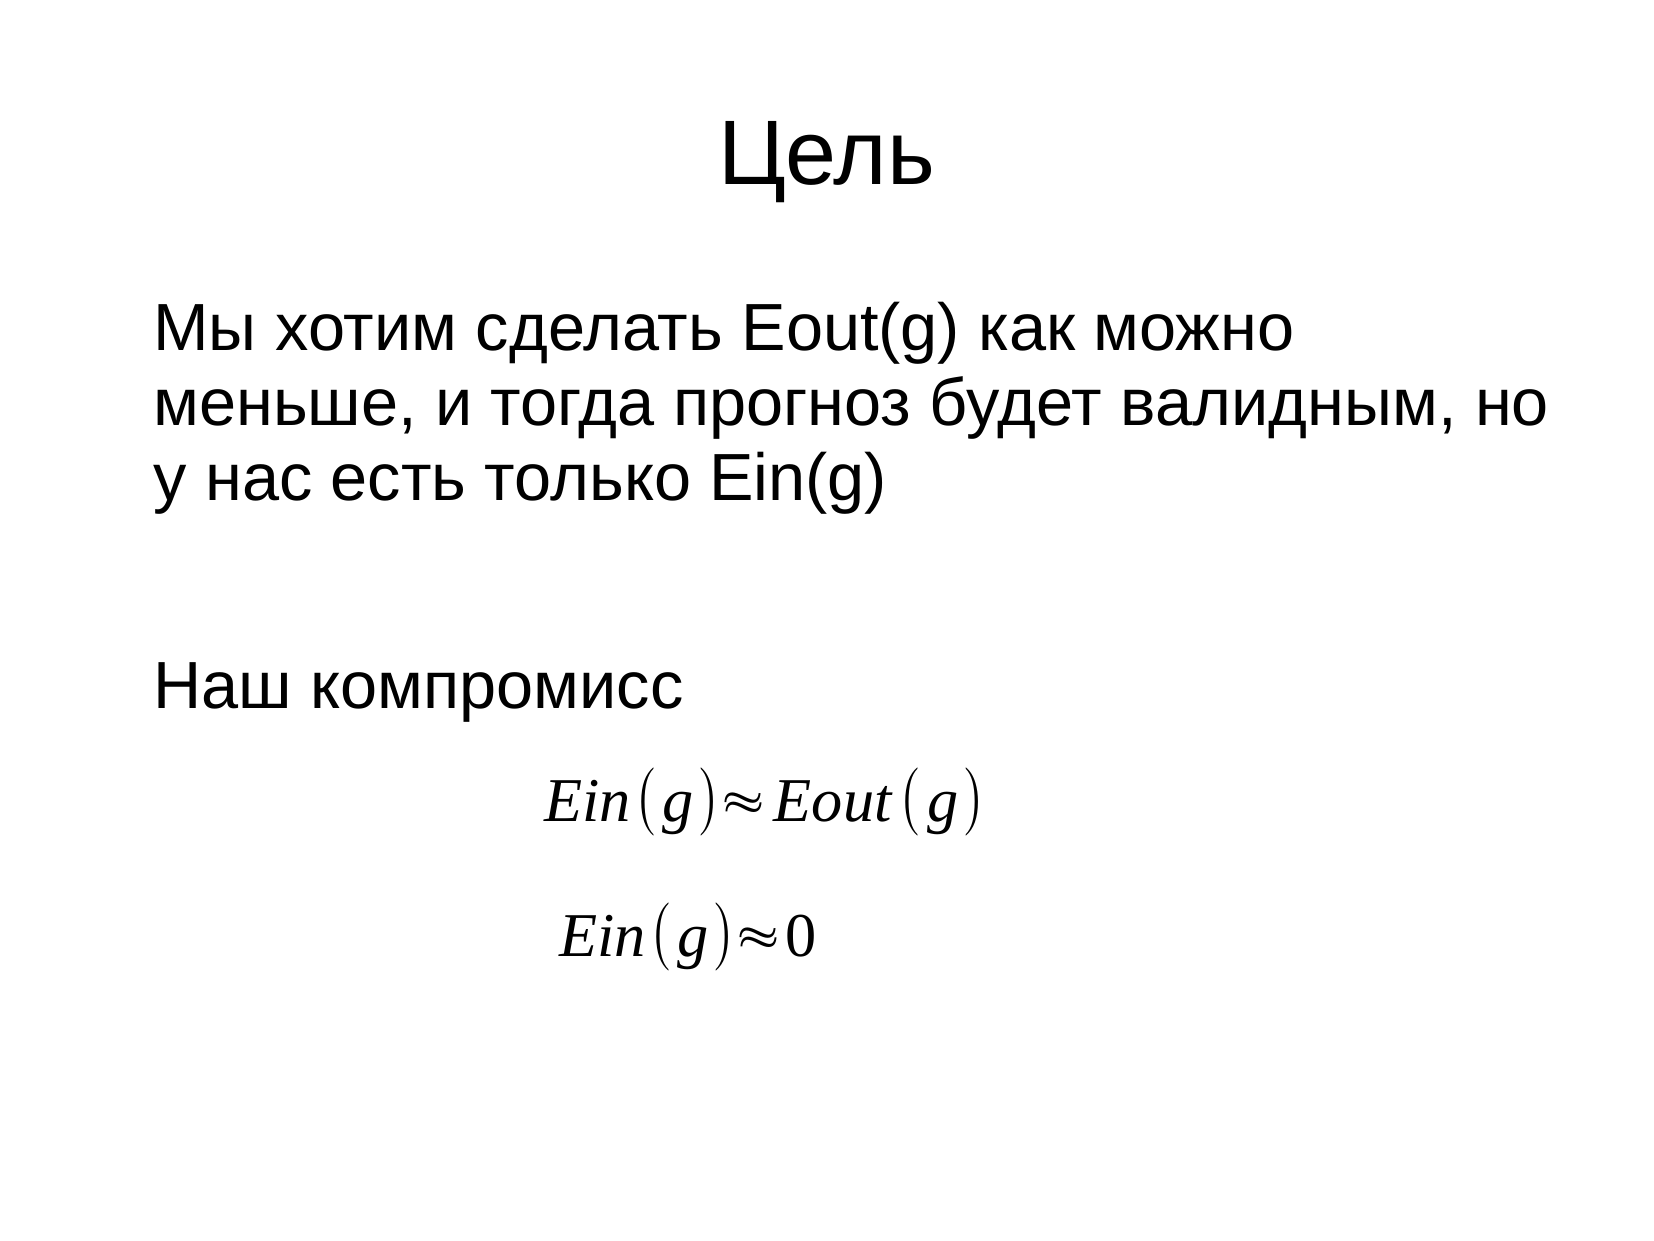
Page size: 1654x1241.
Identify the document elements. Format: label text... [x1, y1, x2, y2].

chart [549, 900, 825, 976]
chart [534, 765, 991, 841]
list Мы хотим сделать Eout(g) как можно меньше, и тогда прогноз будет валидным, но у нас есть только Ein(g) Наш компромисс [82, 290, 1571, 1010]
title Цель [82, 49, 1571, 257]
